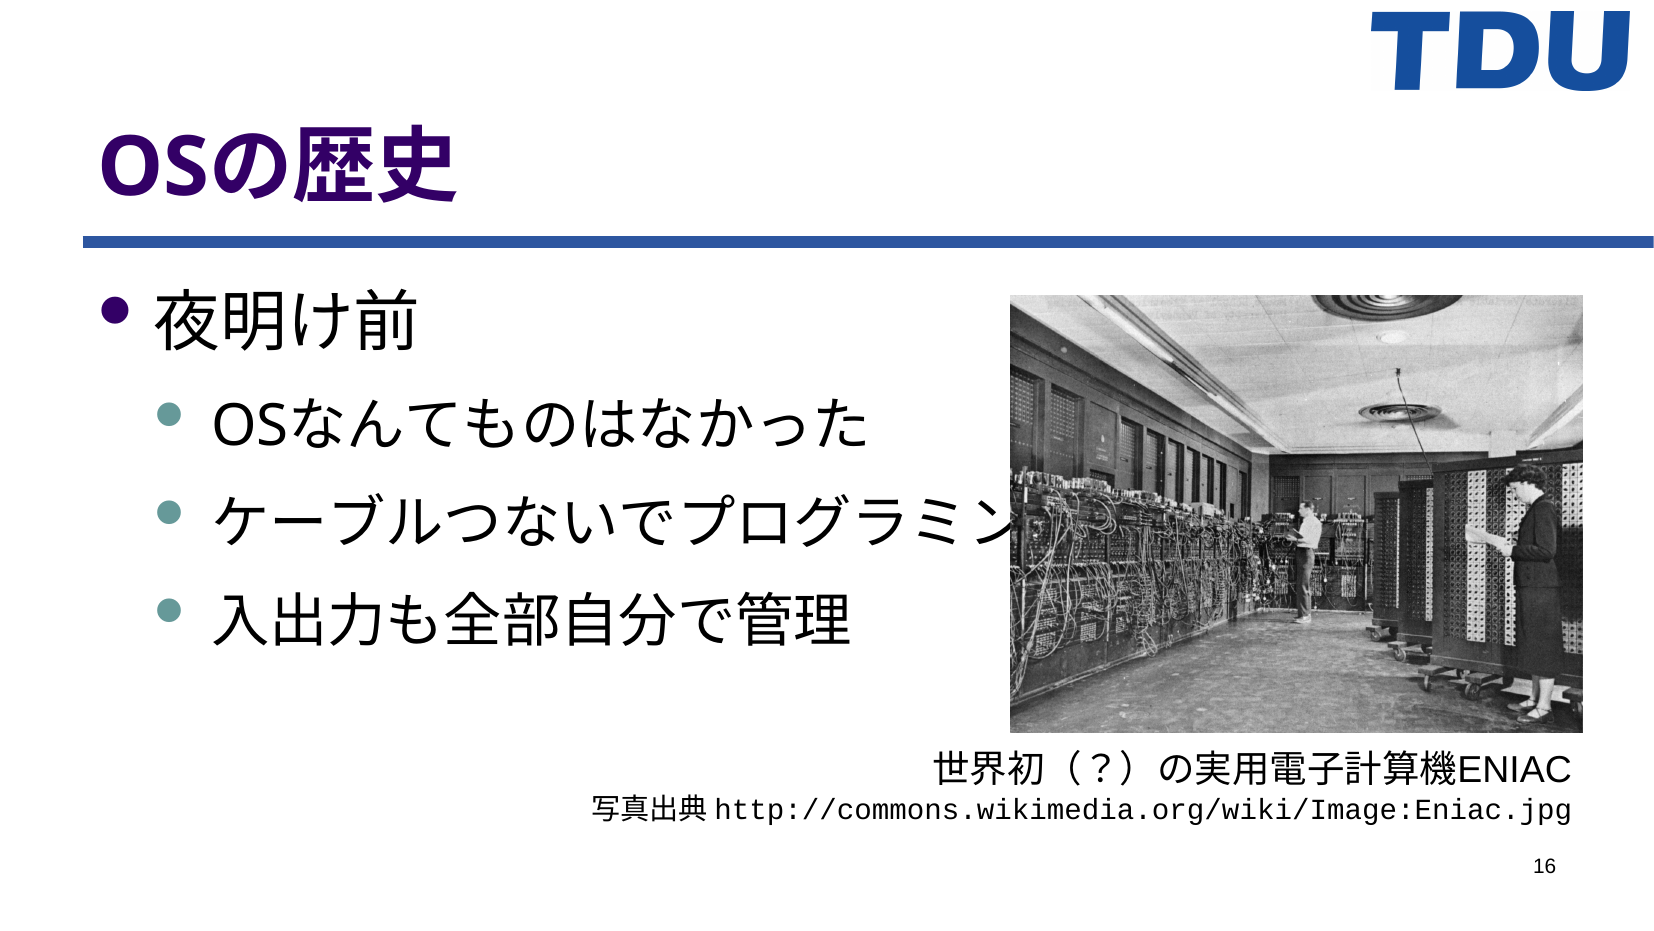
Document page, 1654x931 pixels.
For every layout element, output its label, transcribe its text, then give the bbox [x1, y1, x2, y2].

picture [1371, 11, 1630, 91]
list 夜明け前 OSなんてものはなかった ケーブルつないでプログラミング 入出力も全部自分で管理 [82, 259, 1571, 807]
picture [1010, 295, 1583, 733]
text_box 世界初（？）の実用電子計算機ENIAC 写真出典 http://commons.wikimedia.org/wiki/Image:Eniac.jpg [576, 737, 1587, 833]
title OSの歴史 [82, 51, 1571, 228]
